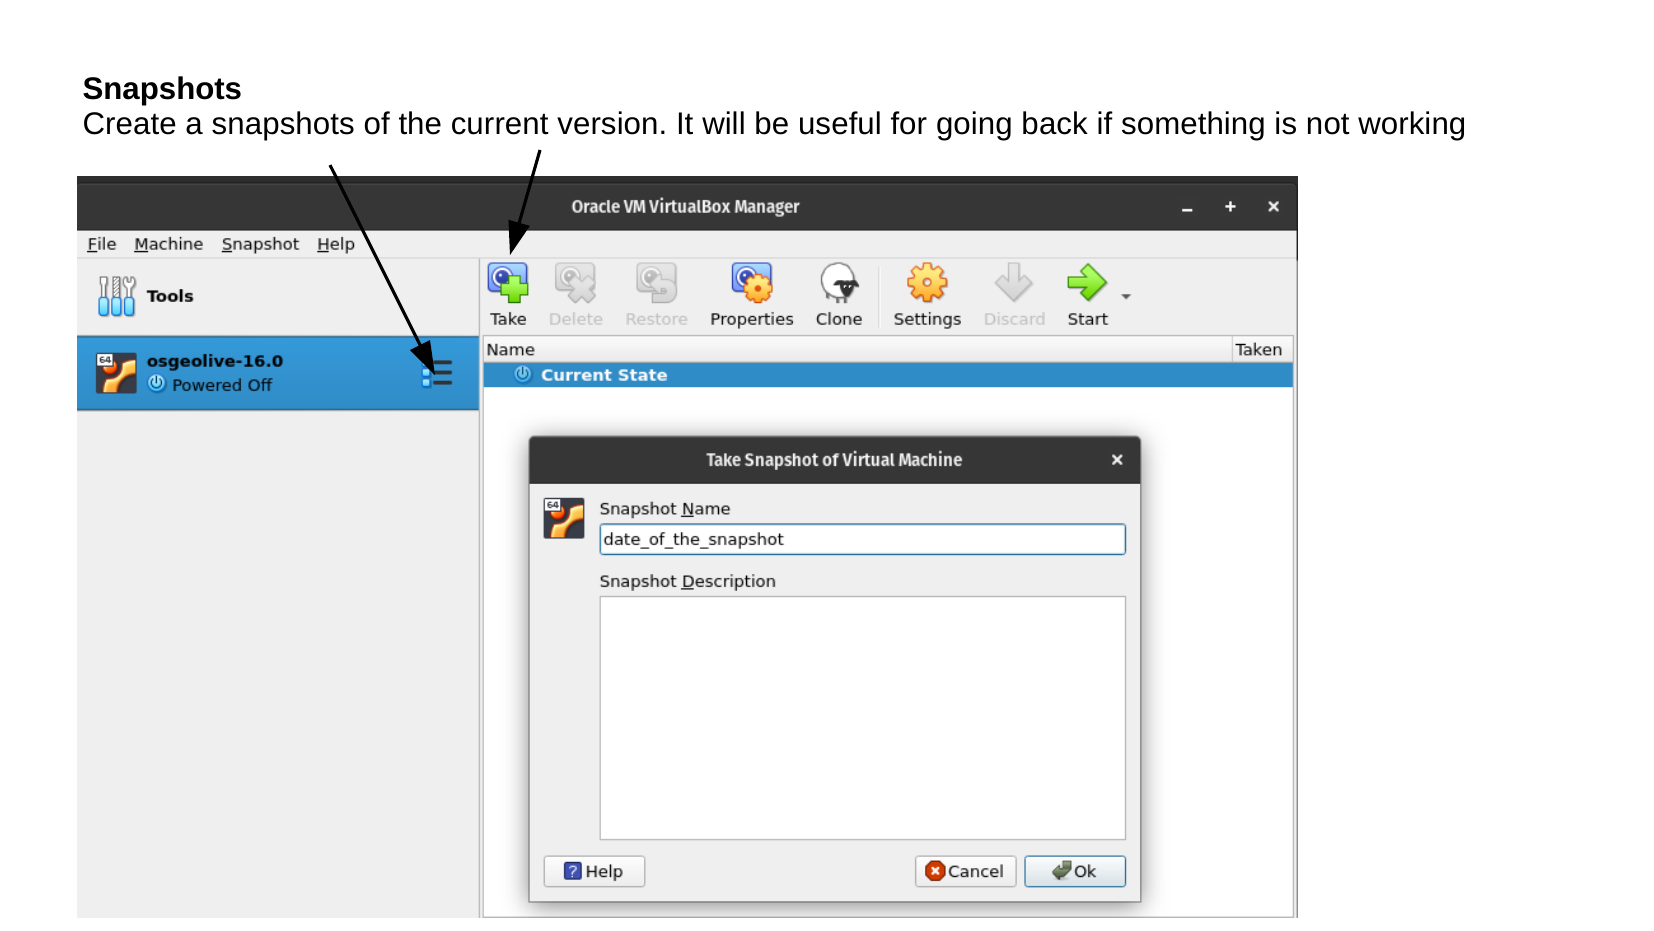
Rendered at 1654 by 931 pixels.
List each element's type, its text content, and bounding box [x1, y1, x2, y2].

title Snapshots Create a snapshots of the current version. It will be useful for going back if something is not working [82, 47, 1571, 166]
picture [77, 176, 1298, 918]
